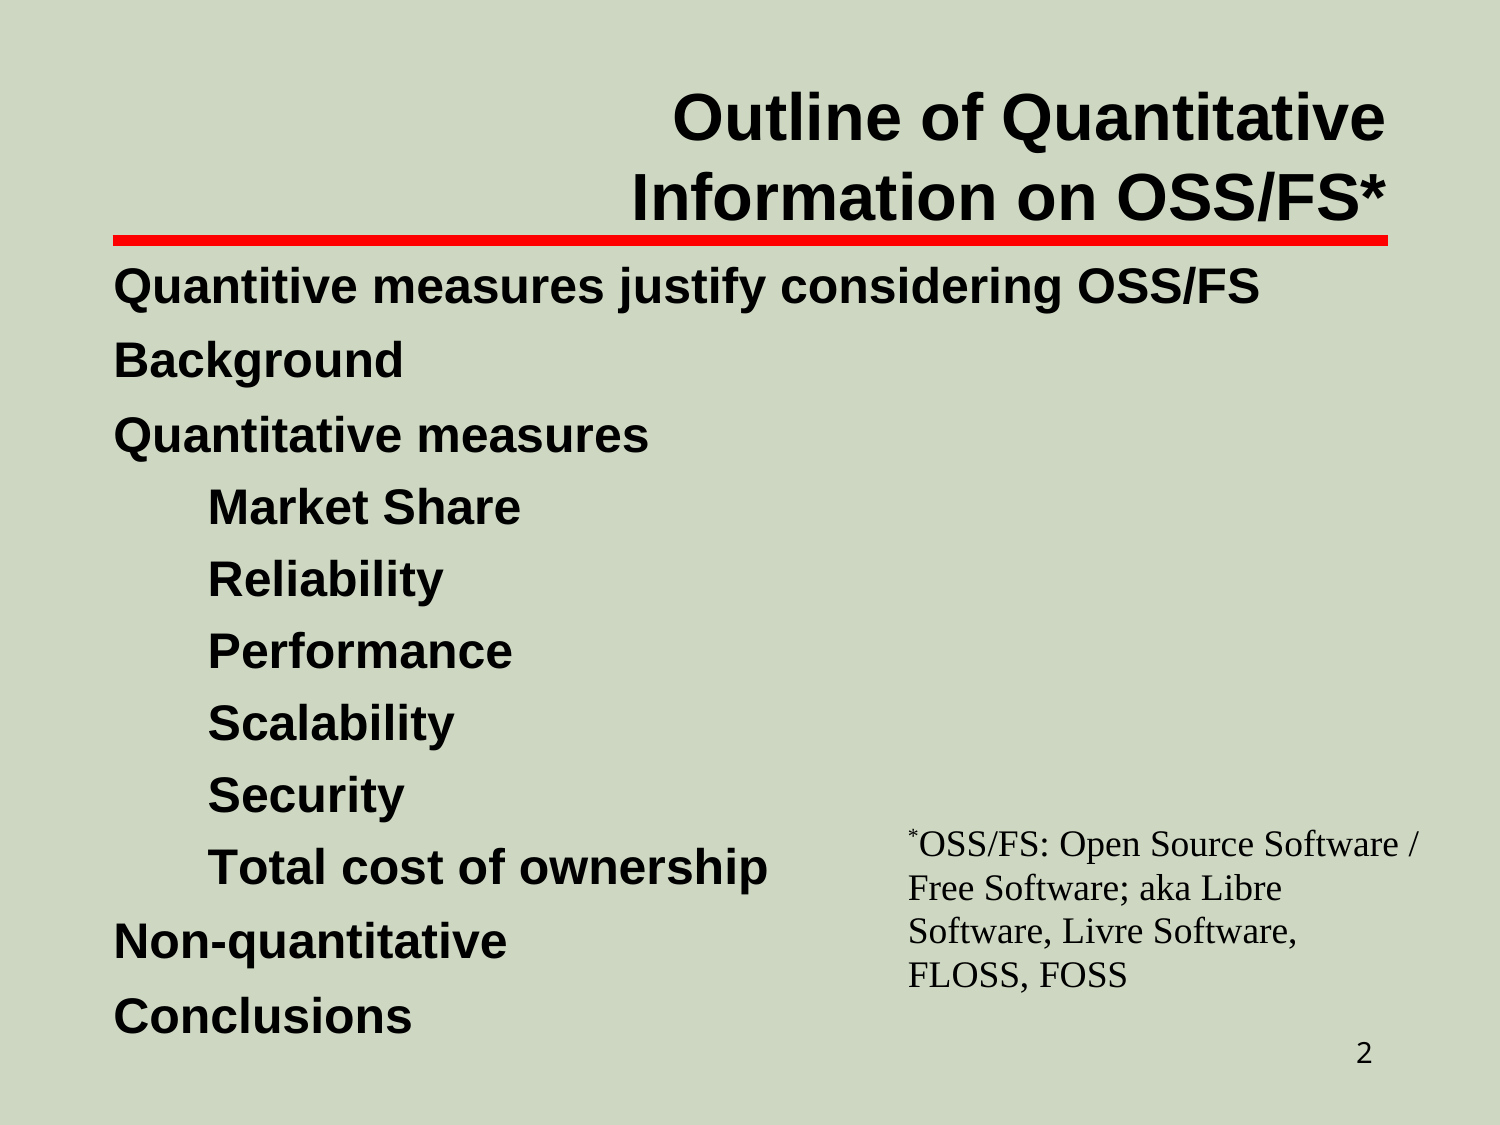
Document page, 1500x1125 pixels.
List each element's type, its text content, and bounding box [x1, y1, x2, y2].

text_box *OSS/FS: Open Source Software / Free Software; aka Libre Software, Livre Software, FLOSS, FOSS [893, 813, 1442, 1007]
list Quantitive measures justify considering OSS/FS Background Quantitative measures Market Share Reliability Performance Scalability Security Total cost of ownership Non-quantitative Conclusions [113, 262, 1395, 1081]
title Outline of Quantitative Information on OSS/FS* [337, 77, 1388, 233]
